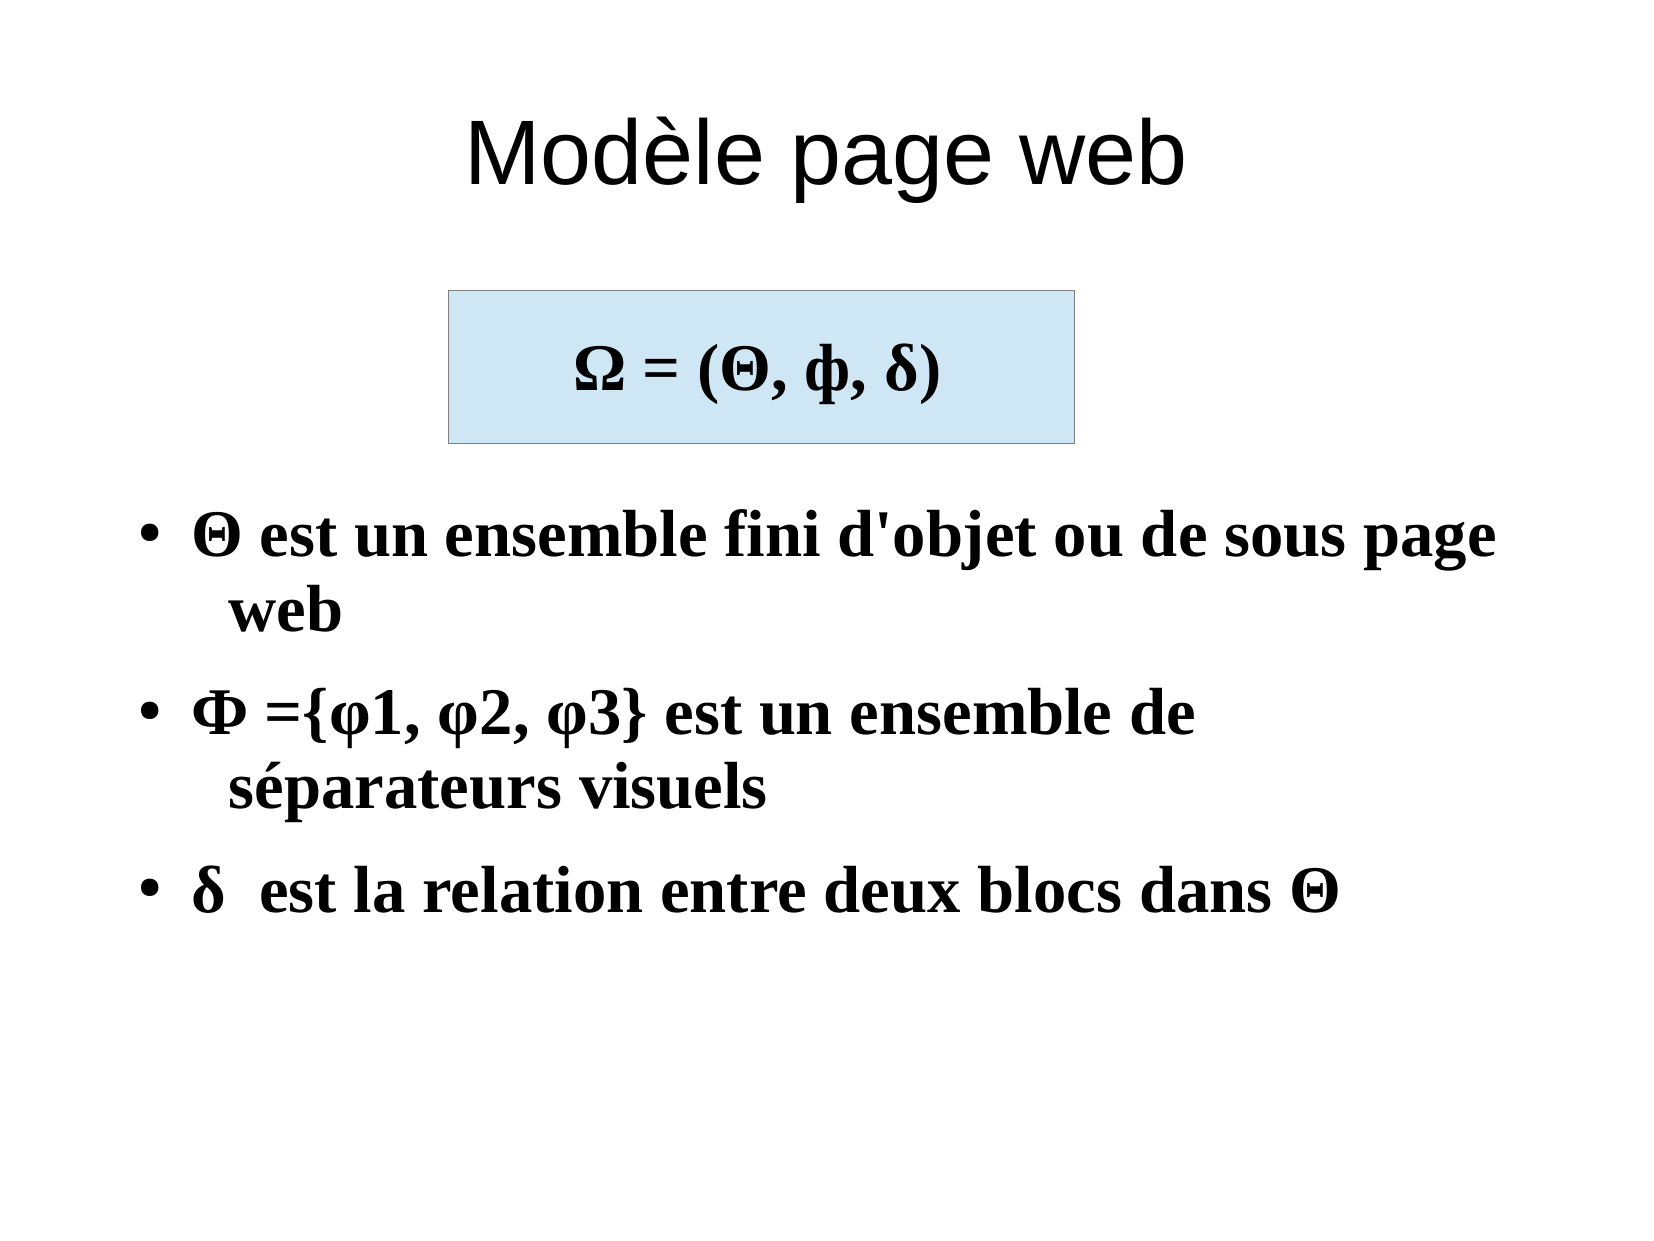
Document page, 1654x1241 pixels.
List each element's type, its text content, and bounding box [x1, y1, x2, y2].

list Θ est un ensemble fini d'objet ou de sous page web Ф ={φ1, φ2, φ3} est un ensemble de séparateurs visuels δ est la relation entre deux blocs dans Θ [82, 290, 1538, 1010]
text_box Ω = (Θ, ф, δ) [559, 330, 957, 420]
title Modèle page web [82, 49, 1571, 257]
text_box [448, 290, 1075, 444]
